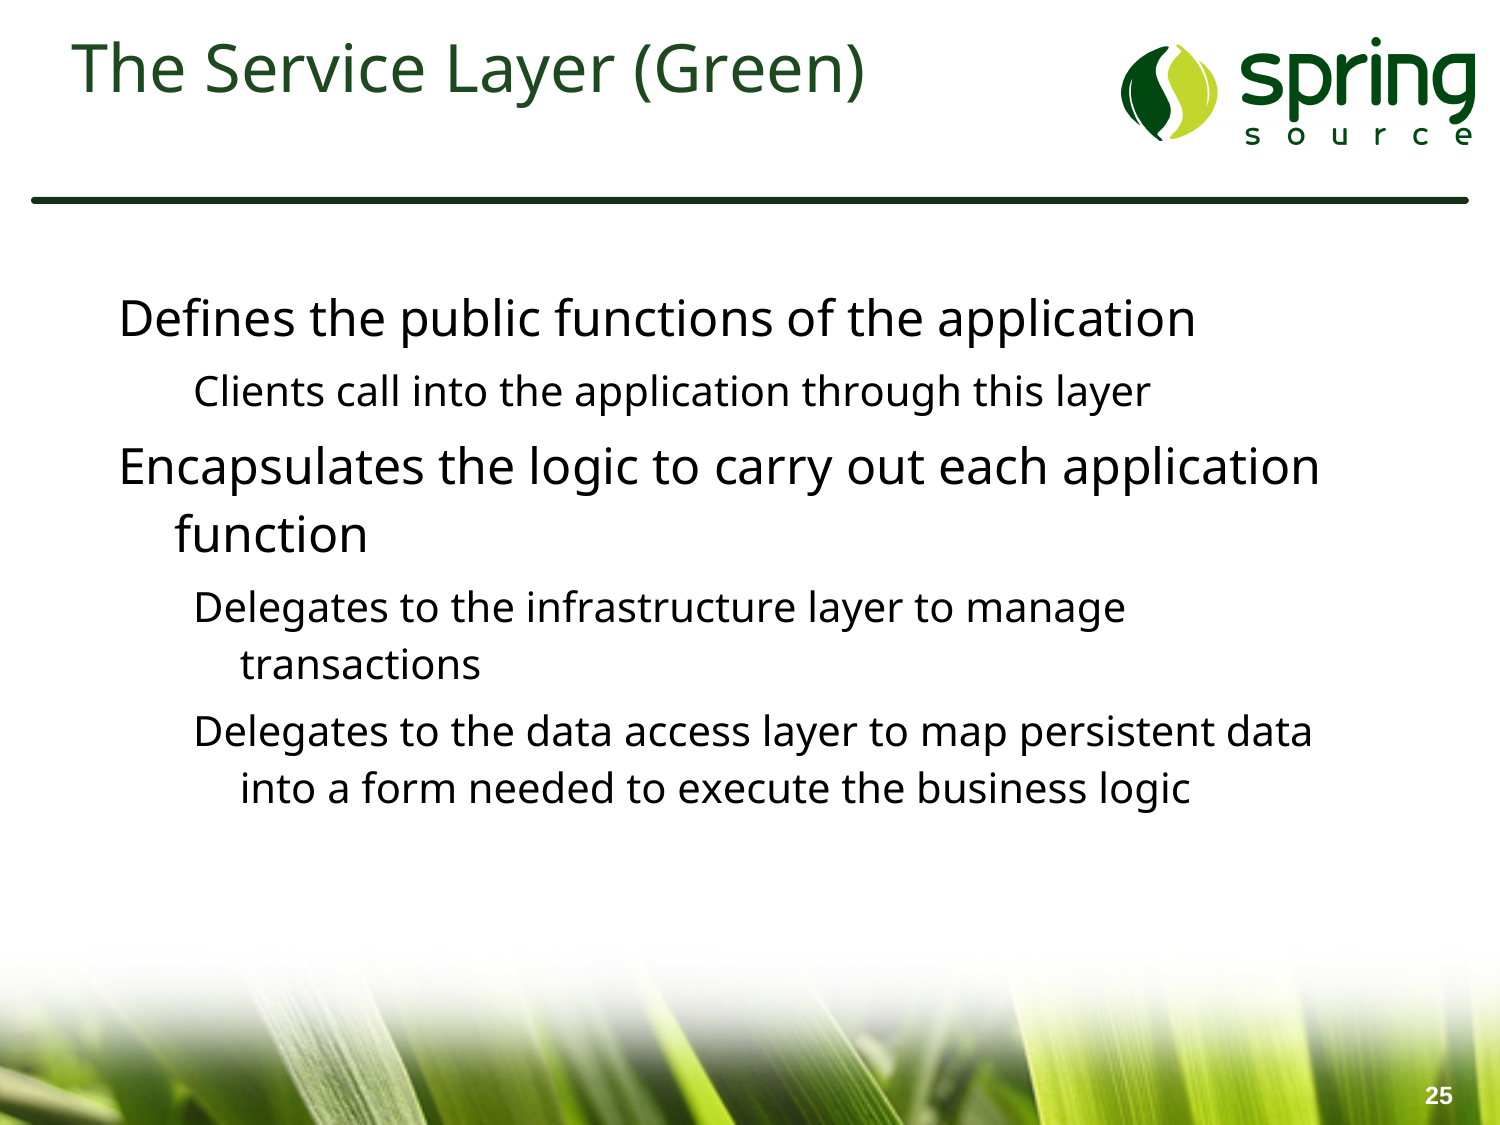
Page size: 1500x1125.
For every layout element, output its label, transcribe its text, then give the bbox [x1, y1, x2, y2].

picture [1121, 37, 1475, 145]
title The Service Layer (Green) [56, 13, 1089, 176]
list Defines the public functions of the application Clients call into the application through this layer Encapsulates the logic to carry out each application function Delegates to the infrastructure layer to manage transactions Delegates to the data access layer to map persistent data into a form needed to execute the business logic [103, 275, 1394, 938]
picture [0, 944, 1500, 1125]
